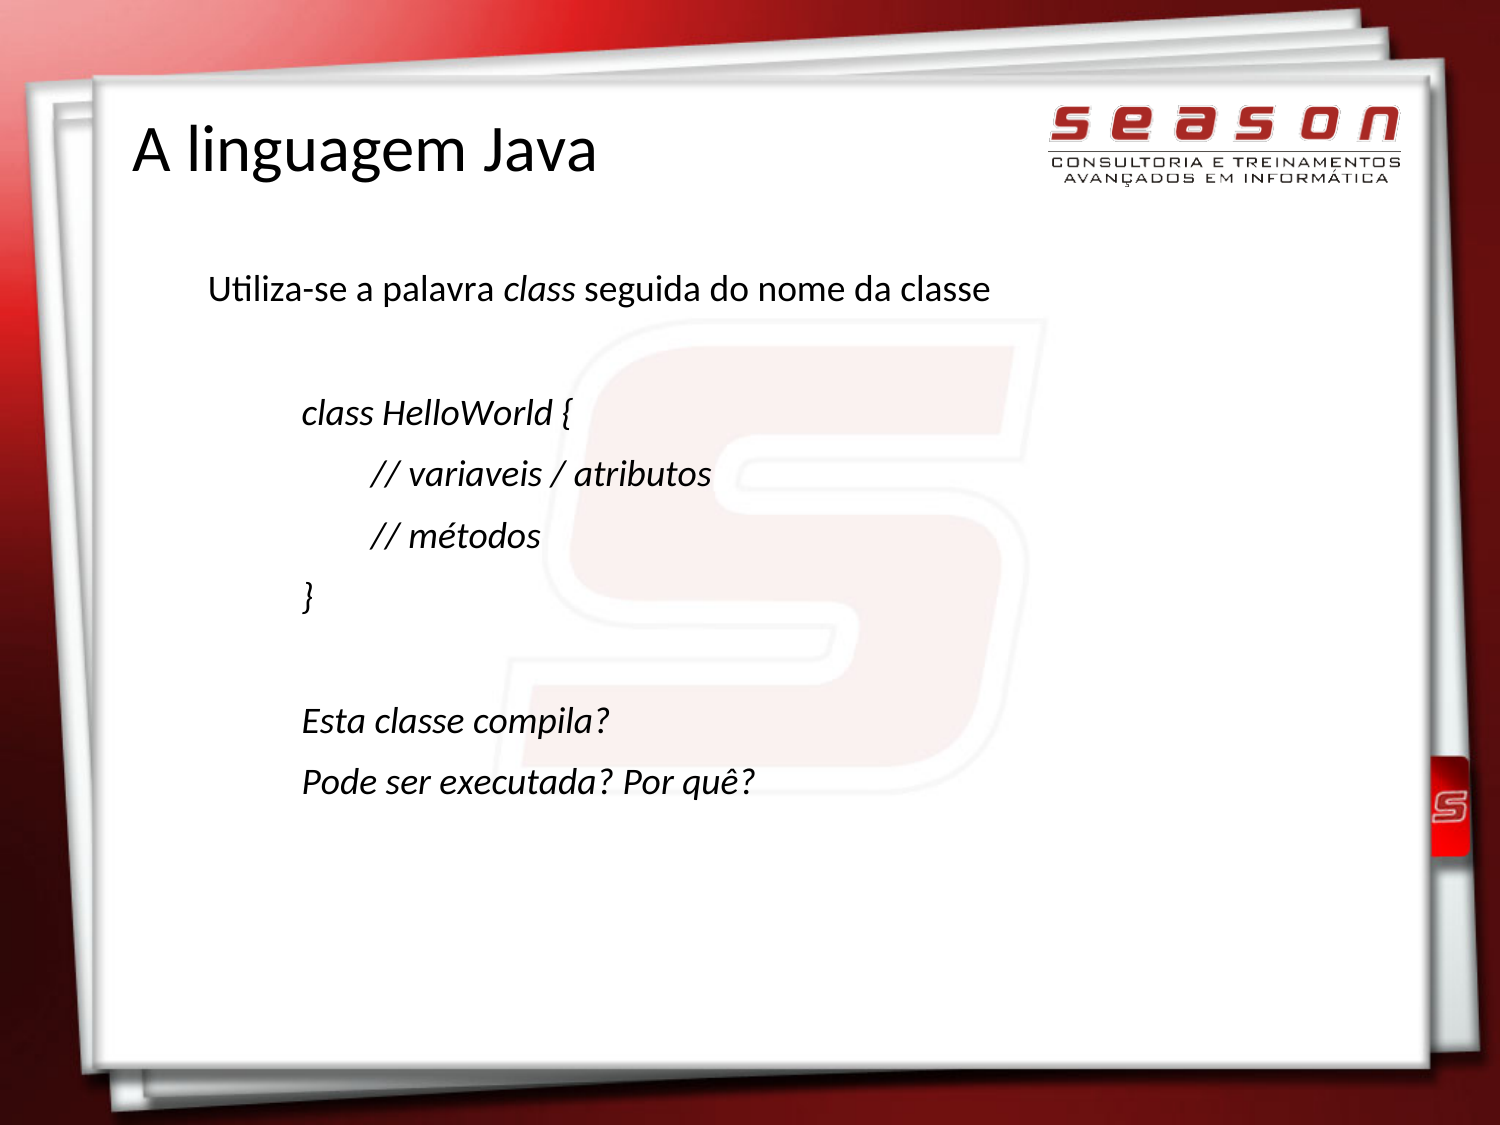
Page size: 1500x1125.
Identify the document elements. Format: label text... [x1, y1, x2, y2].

picture [0, 0, 1500, 1125]
title A linguagem Java [118, 33, 1394, 257]
text_box Utiliza-se a palavra class seguida do nome da classe class HelloWorld { // variaveis / atributos // métodos } Esta classe compila? Pode ser executada? Por quê? [207, 264, 1328, 803]
